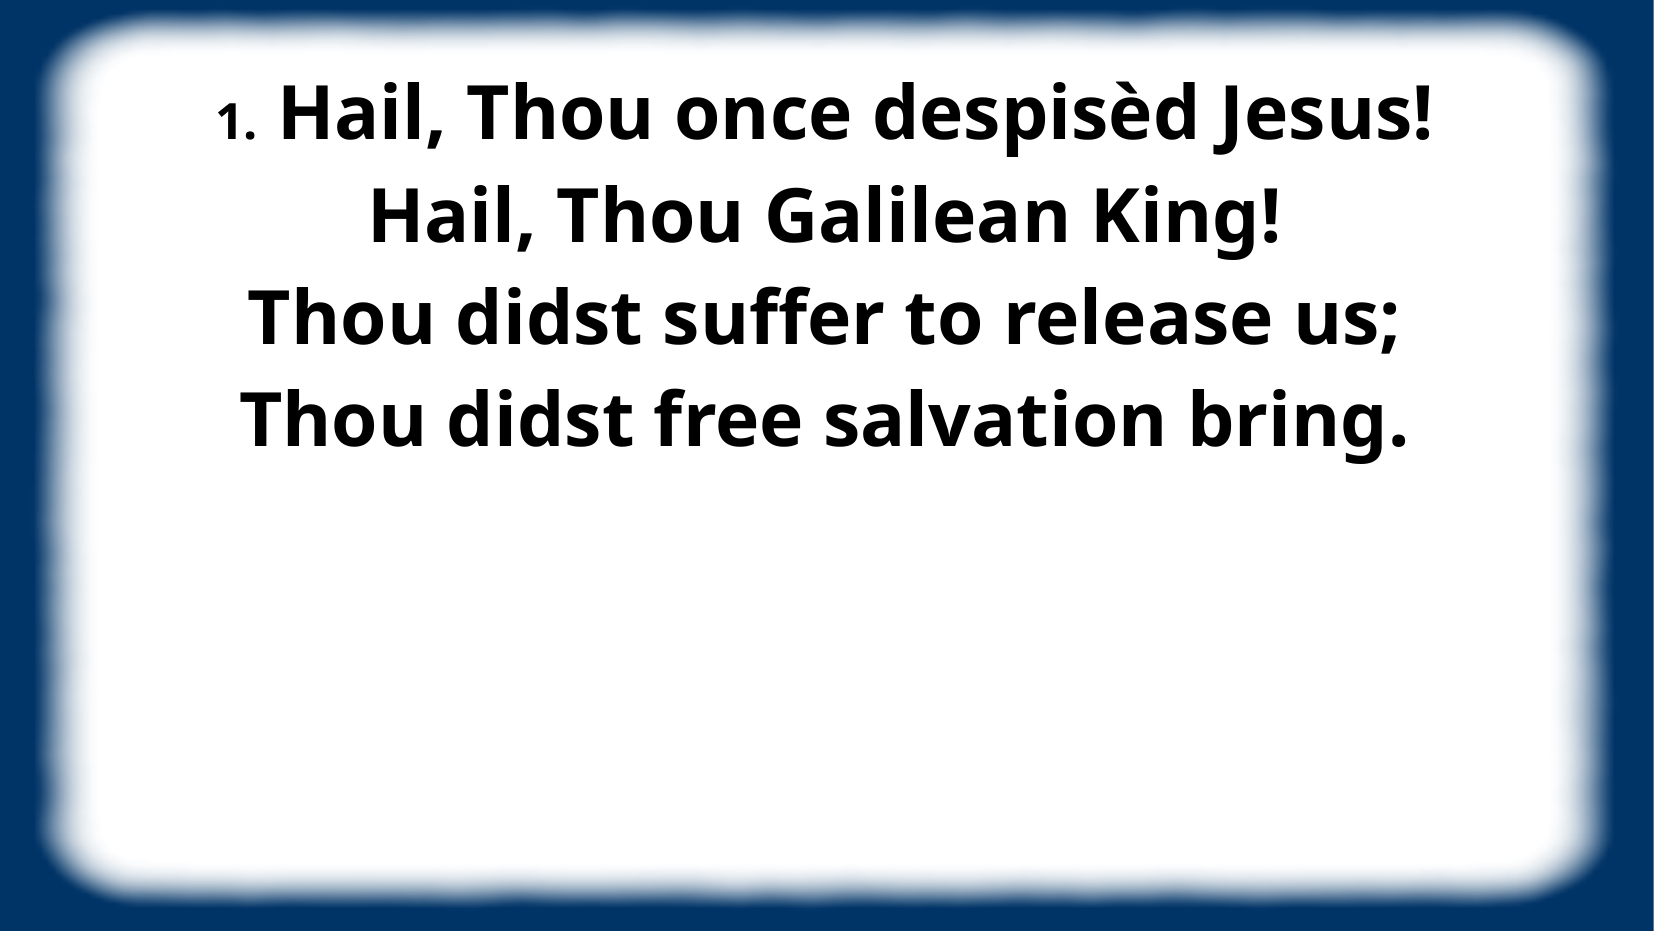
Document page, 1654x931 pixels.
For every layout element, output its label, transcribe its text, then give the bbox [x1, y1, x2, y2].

picture [0, 0, 1654, 931]
text_box 1. Hail, Thou once despisèd Jesus! Hail, Thou Galilean King! Thou didst suffer to release us; Thou didst free salvation bring. [90, 52, 1561, 466]
